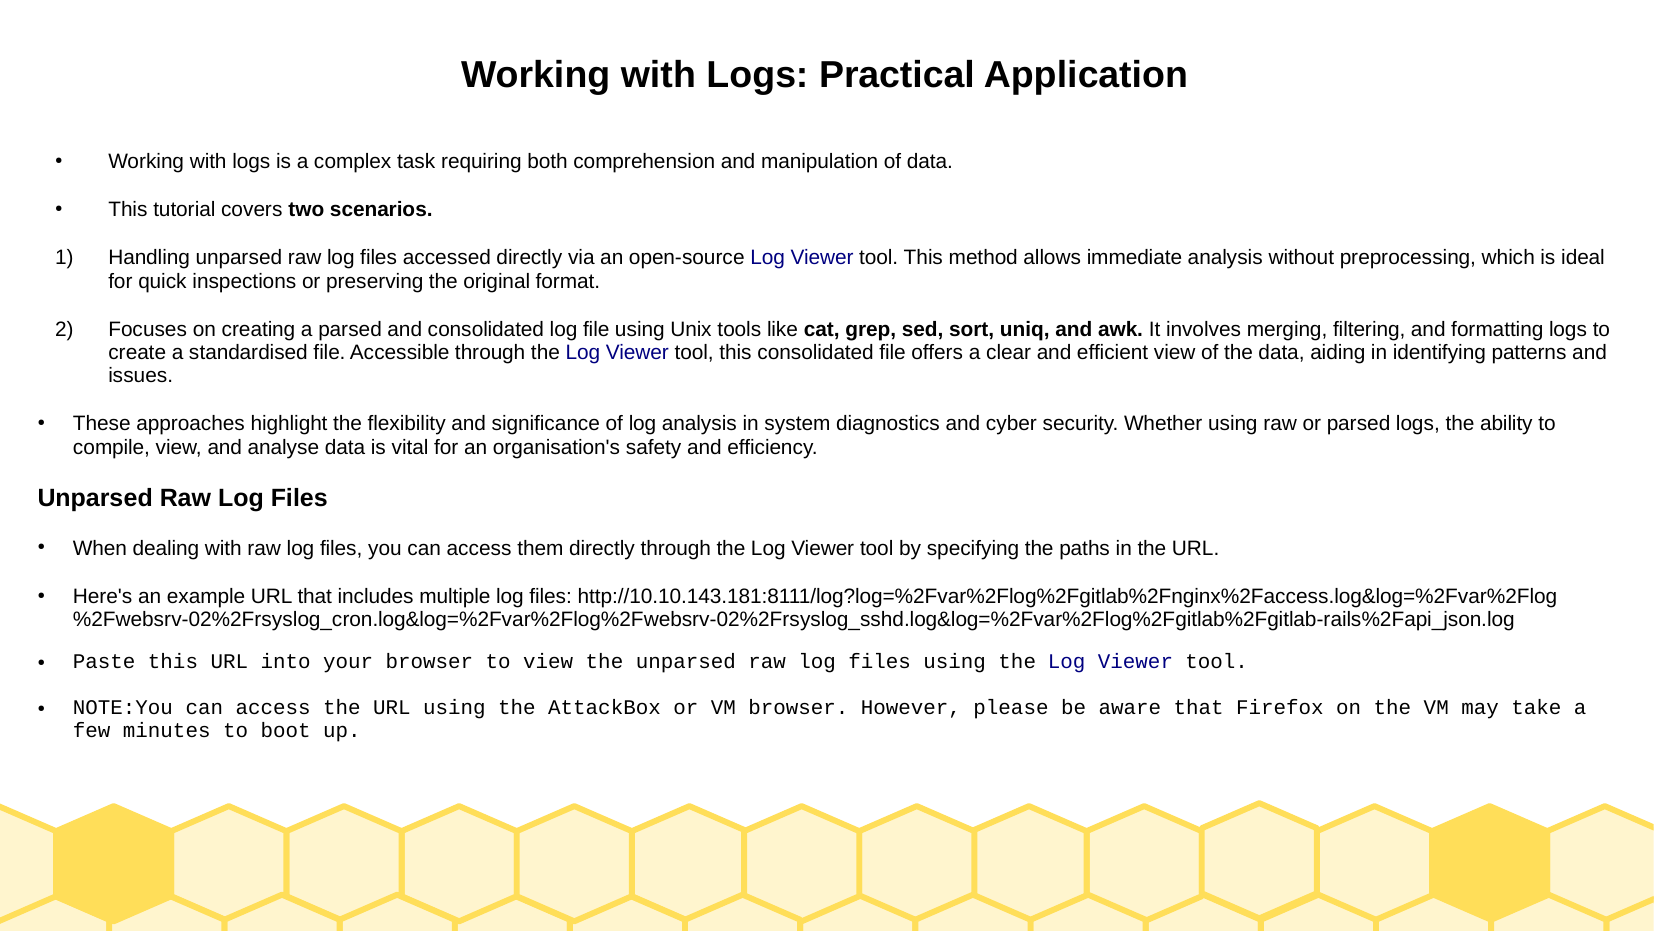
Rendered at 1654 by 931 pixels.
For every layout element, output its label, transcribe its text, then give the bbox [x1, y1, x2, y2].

title Working with Logs: Practical Application [37, 37, 1613, 113]
list Working with logs is a complex task requiring both comprehension and manipulation of data. This tutorial covers two scenarios. Handling unparsed raw log files accessed directly via an open-source Log Viewer tool. This method allows immediate analysis without preprocessing, which is ideal for quick inspections or preserving the original format. Focuses on creating a parsed and consolidated log file using Unix tools like cat, grep, sed, sort, uniq, and awk. It involves merging, filtering, and formatting logs to create a standardised file. Accessible through the Log Viewer tool, this consolidated file offers a clear and efficient view of the data, aiding in identifying patterns and issues. These approaches highlight the flexibility and significance of log analysis in system diagnostics and cyber security. Whether using raw or parsed logs, the ability to compile, view, and analyse data is vital for an organisation's safety and efficiency. Unparsed Raw Log Files When dealing with raw log files, you can access them directly through the Log Viewer tool by specifying the paths in the URL. Here's an example URL that includes multiple log files: http://10.10.143.181:8111/log?log=%2Fvar%2Flog%2Fgitlab%2Fnginx%2Faccess.log&log=%2Fvar%2Flog%2Fwebsrv-02%2Frsyslog_cron.log&log=%2Fvar%2Flog%2Fwebsrv-02%2Frsyslog_sshd.log&log=%2Fvar%2Flog%2Fgitlab%2Fgitlab-rails%2Fapi_json.log Paste this URL into your browser to view the unparsed raw log files using the Log Viewer tool. NOTE:You can access the URL using the AttackBox or VM browser. However, please be aware that Firefox on the VM may take a few minutes to boot up. [37, 150, 1613, 901]
